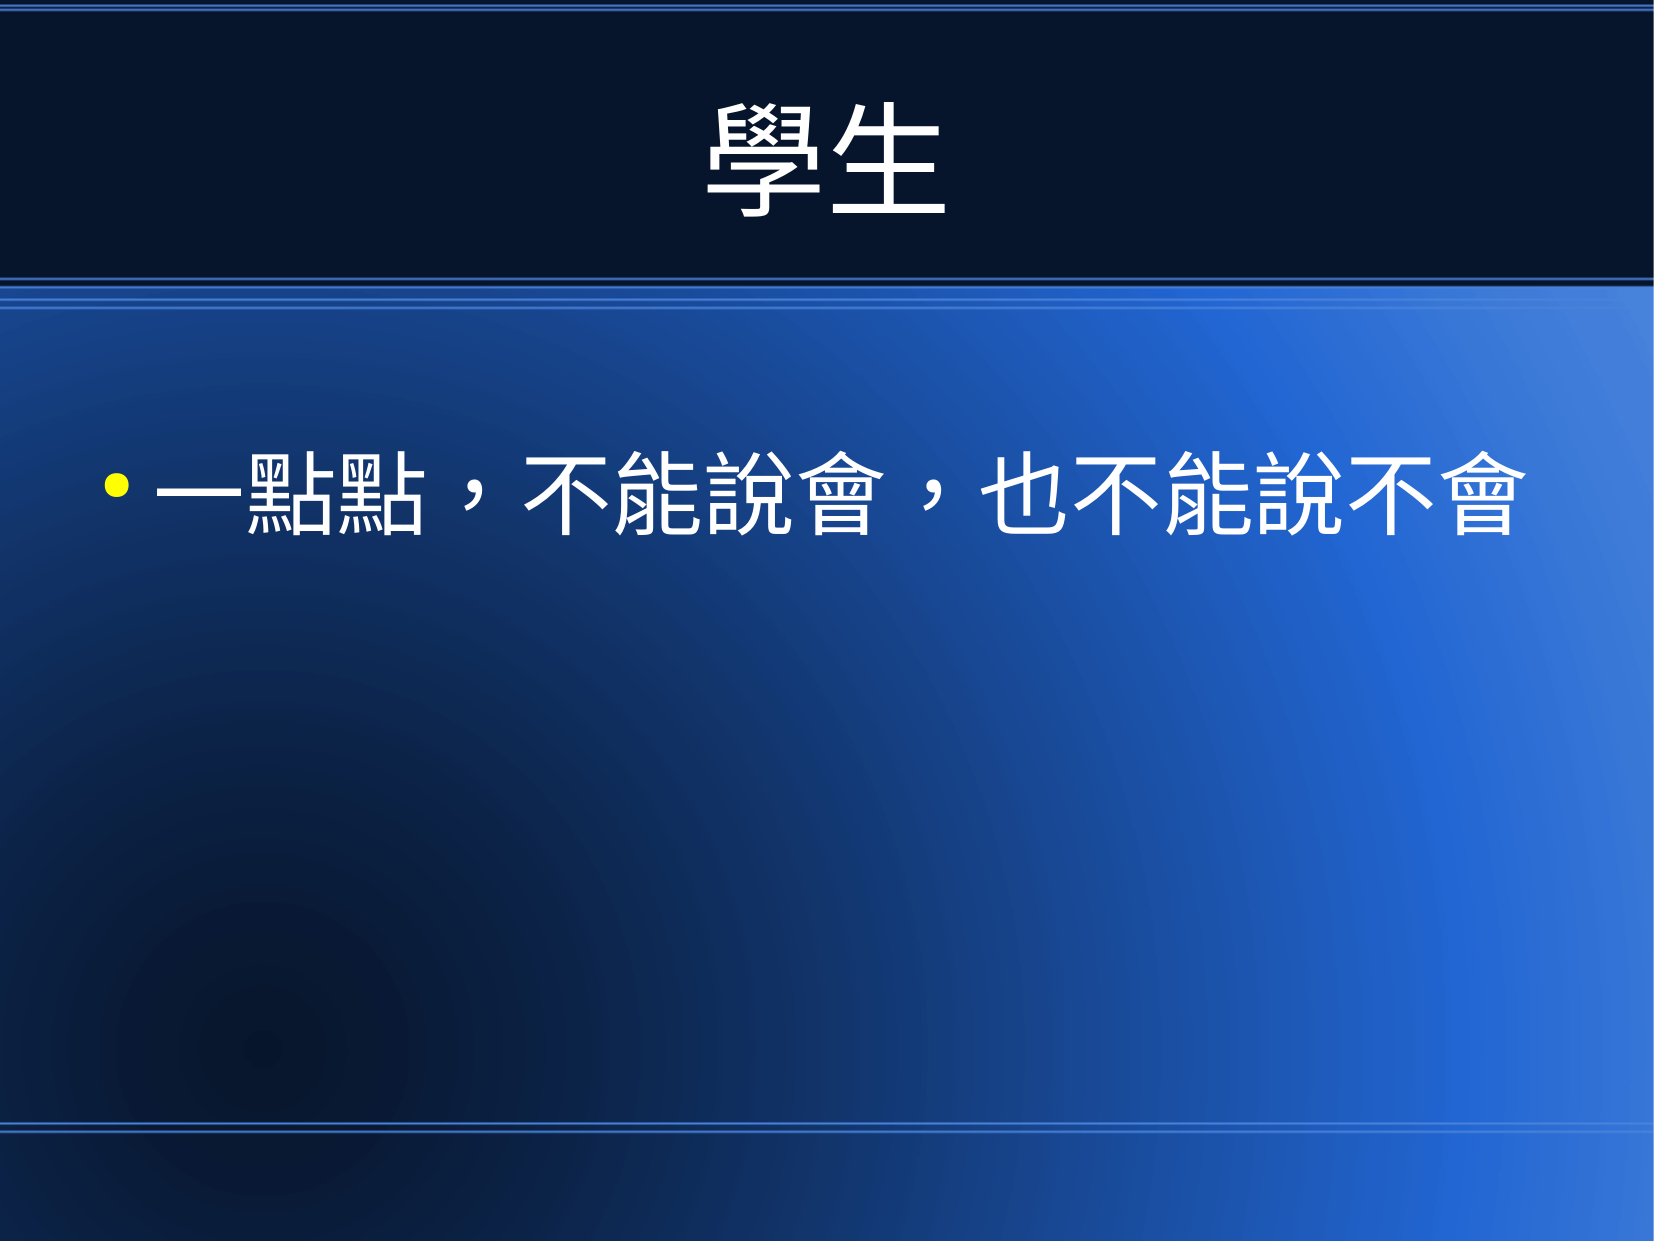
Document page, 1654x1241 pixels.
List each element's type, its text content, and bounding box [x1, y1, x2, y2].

title 學生 [82, 49, 1571, 257]
picture [0, 0, 1654, 1241]
list 一點點，不能說會，也不能說不會 [82, 355, 1571, 1241]
